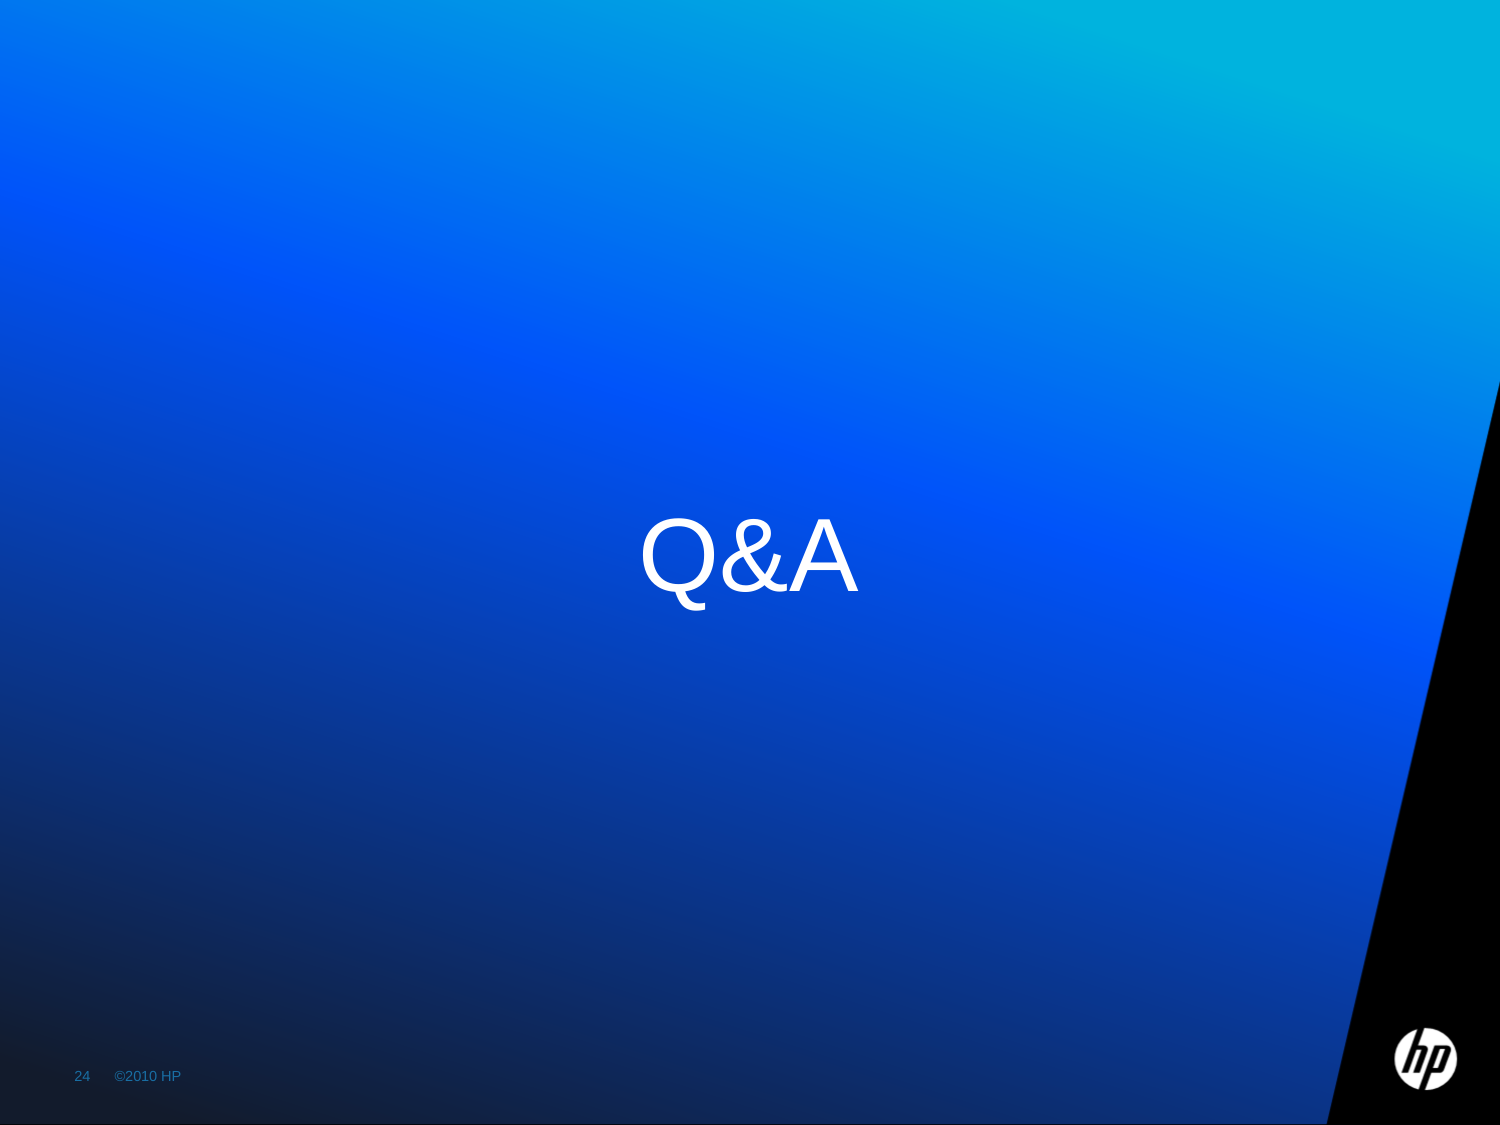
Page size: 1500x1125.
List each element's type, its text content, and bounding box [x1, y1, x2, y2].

picture [0, 0, 1500, 1125]
text_box Q&A [164, 448, 1334, 674]
